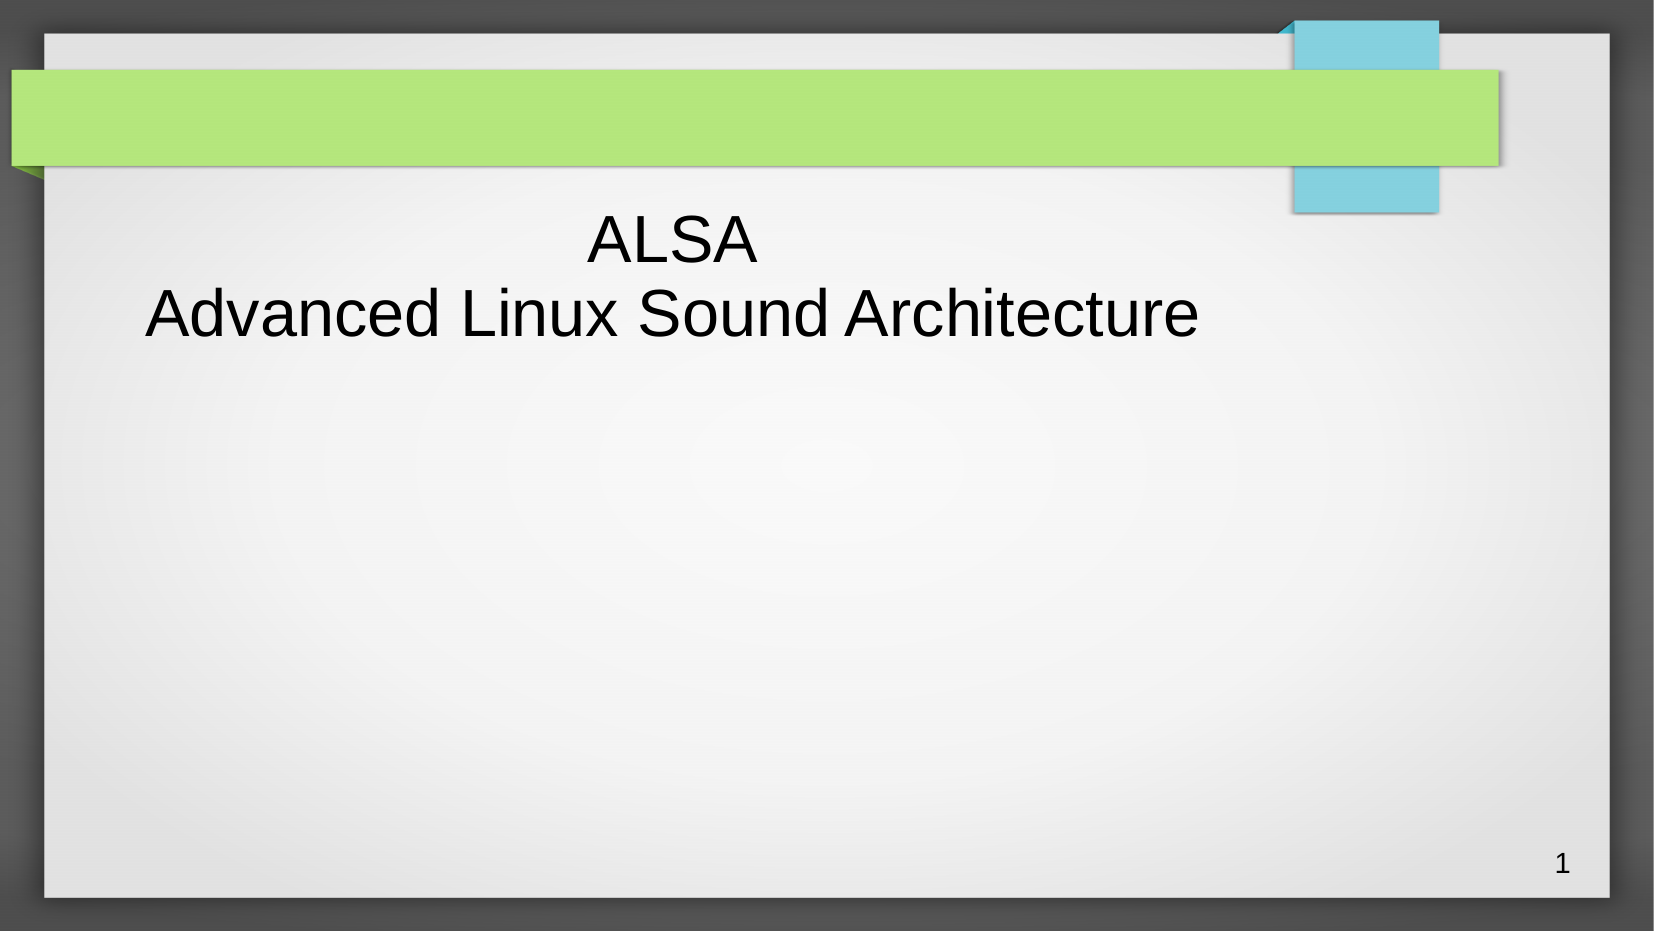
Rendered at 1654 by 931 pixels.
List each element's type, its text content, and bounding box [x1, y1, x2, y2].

subtitle ALSA Advanced Linux Sound Architecture [82, 70, 1264, 482]
picture [0, 0, 1654, 931]
